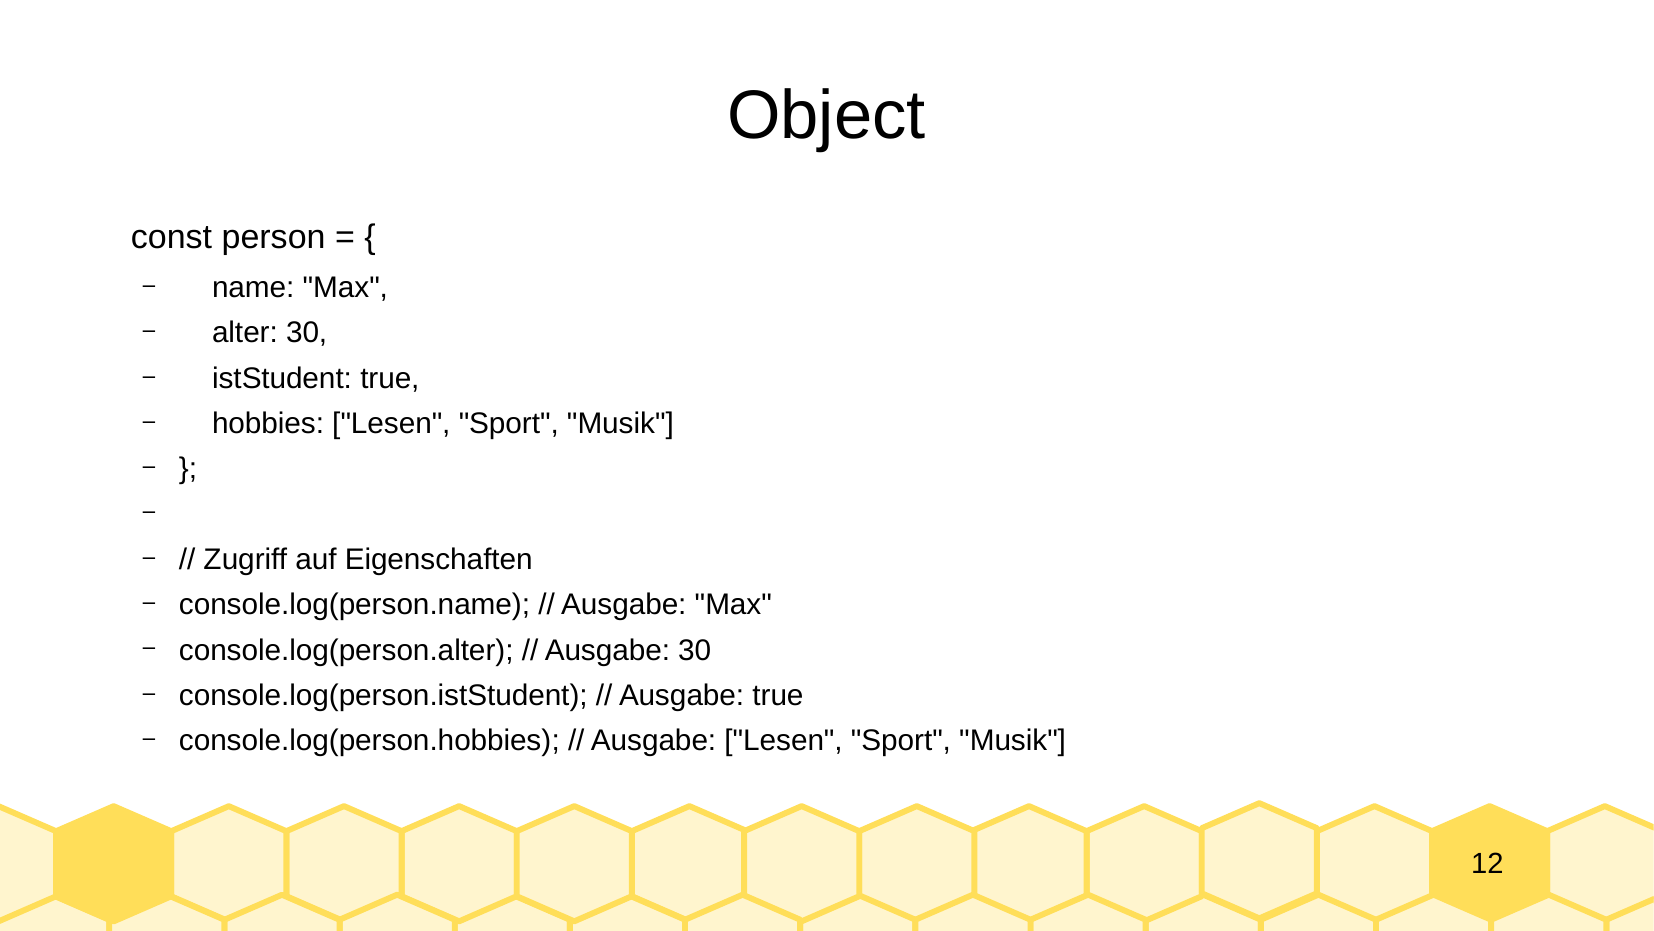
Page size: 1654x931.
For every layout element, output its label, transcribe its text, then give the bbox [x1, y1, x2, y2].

title Object [82, 37, 1571, 193]
list const person = { name: "Max", alter: 30, istStudent: true, hobbies: ["Lesen", "Sport", "Musik"] }; // Zugriff auf Eigenschaften console.log(person.name); // Ausgabe: "Max" console.log(person.alter); // Ausgabe: 30 console.log(person.istStudent); // Ausgabe: true console.log(person.hobbies); // Ausgabe: ["Lesen", "Sport", "Musik"] [82, 217, 1571, 758]
